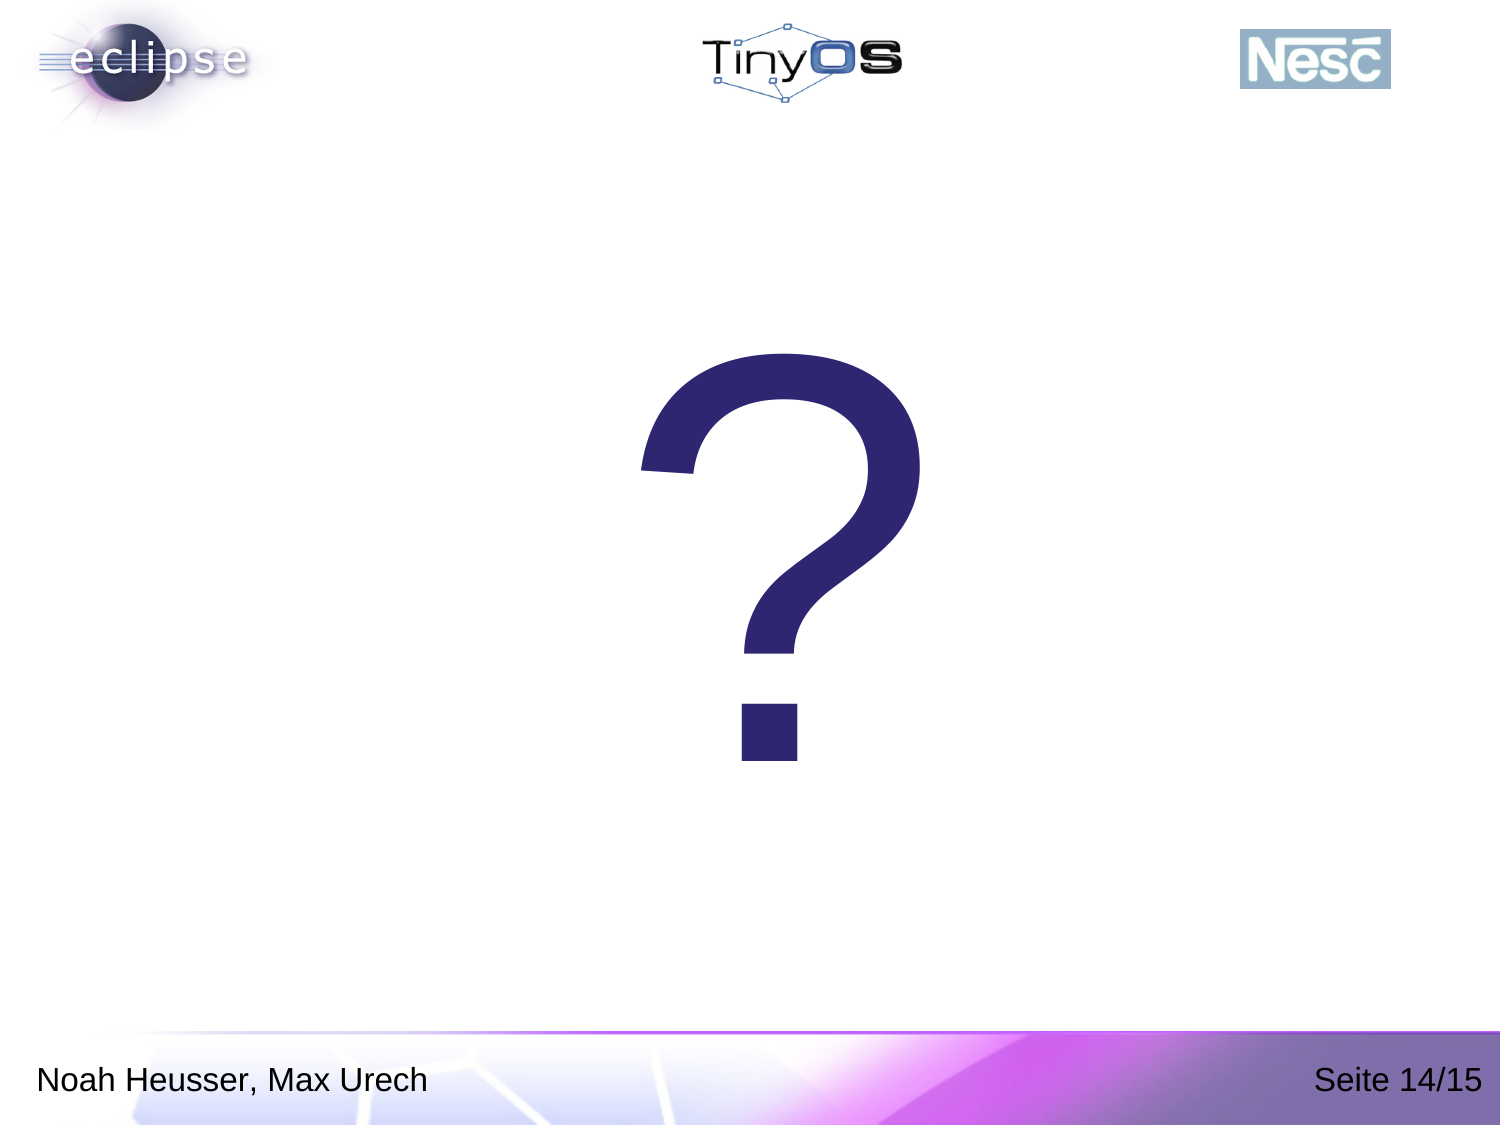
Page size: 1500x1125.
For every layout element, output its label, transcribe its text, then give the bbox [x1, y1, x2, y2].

title ? [142, 170, 1418, 886]
picture [0, 1031, 1500, 1125]
picture [23, 0, 273, 130]
picture [1240, 29, 1391, 89]
picture [696, 23, 904, 103]
